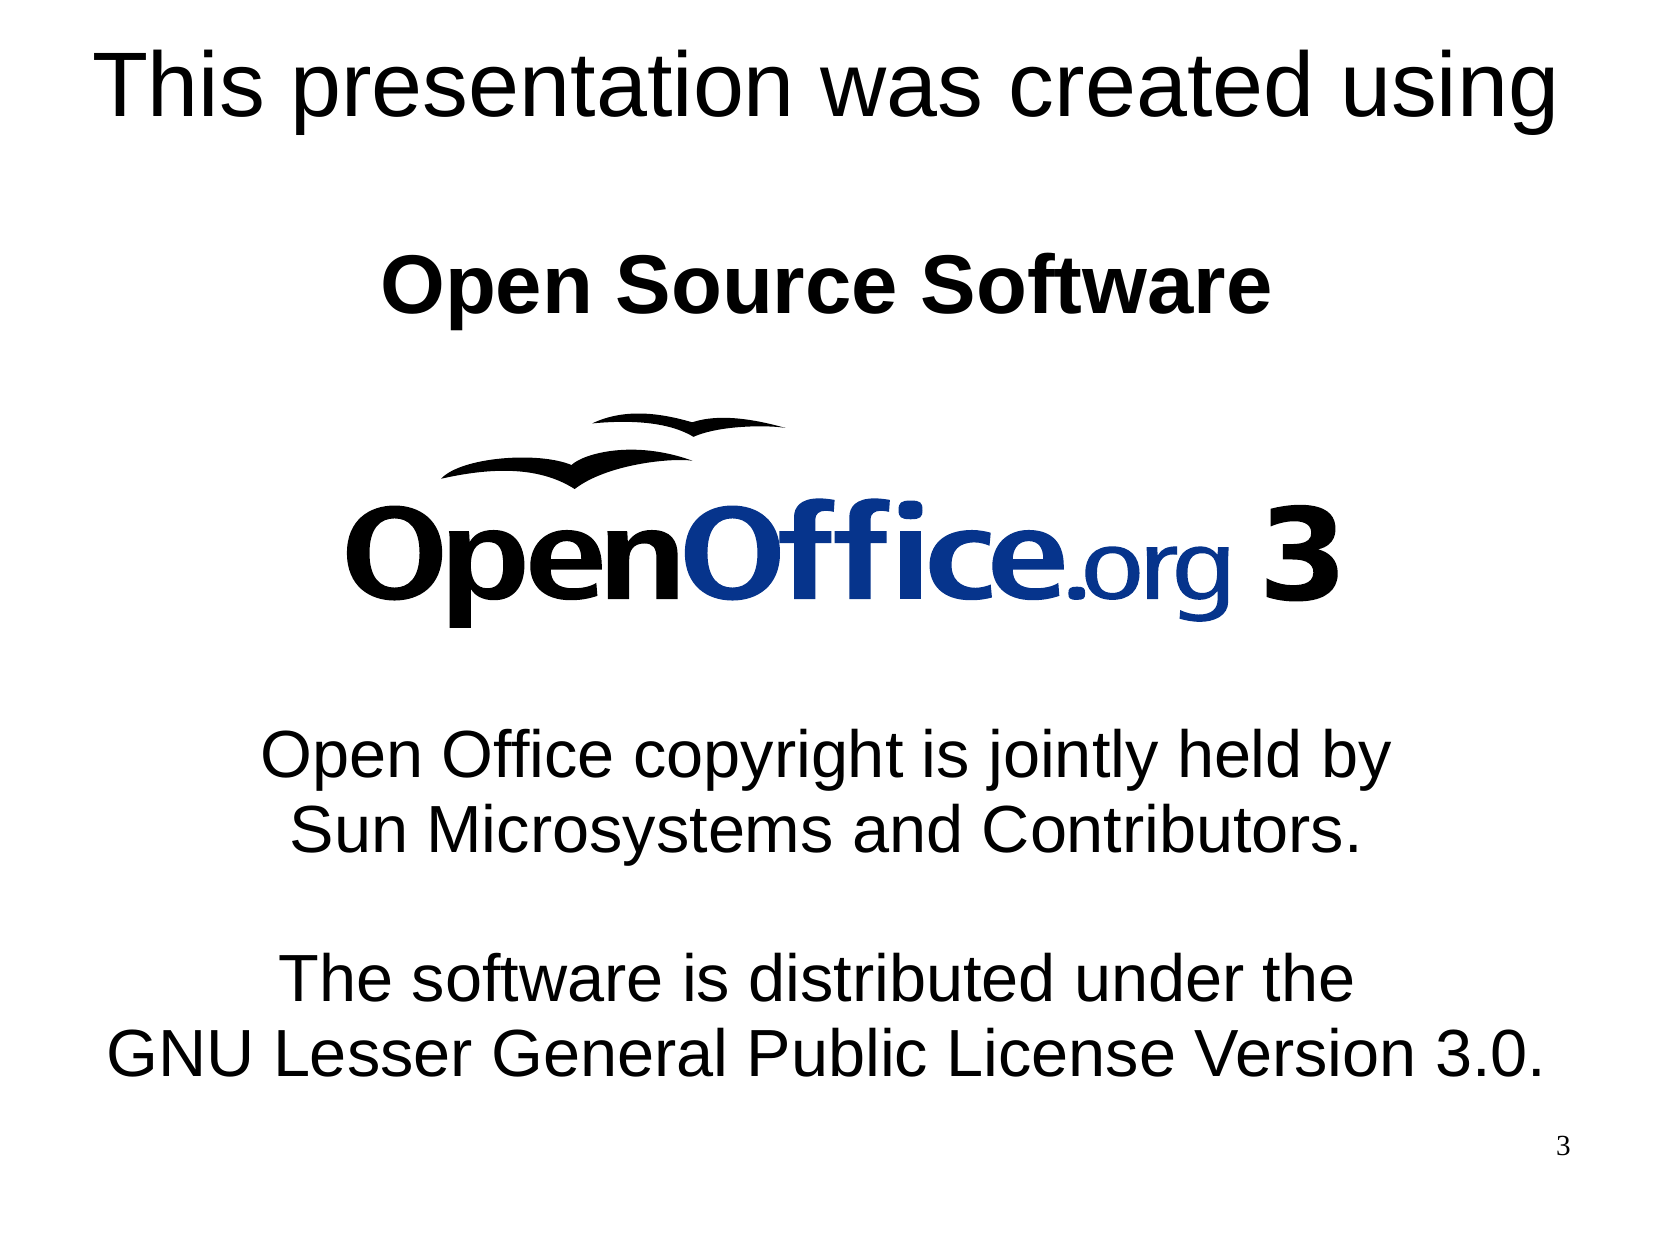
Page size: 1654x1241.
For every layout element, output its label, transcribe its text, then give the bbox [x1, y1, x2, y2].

title This presentation was created using Open Source Software [82, 33, 1571, 332]
text_box Open Office copyright is jointly held by Sun Microsystems and Contributors. The software is distributed under the GNU Lesser General Public License Version 3.0. [82, 716, 1571, 1091]
picture [346, 413, 1338, 628]
